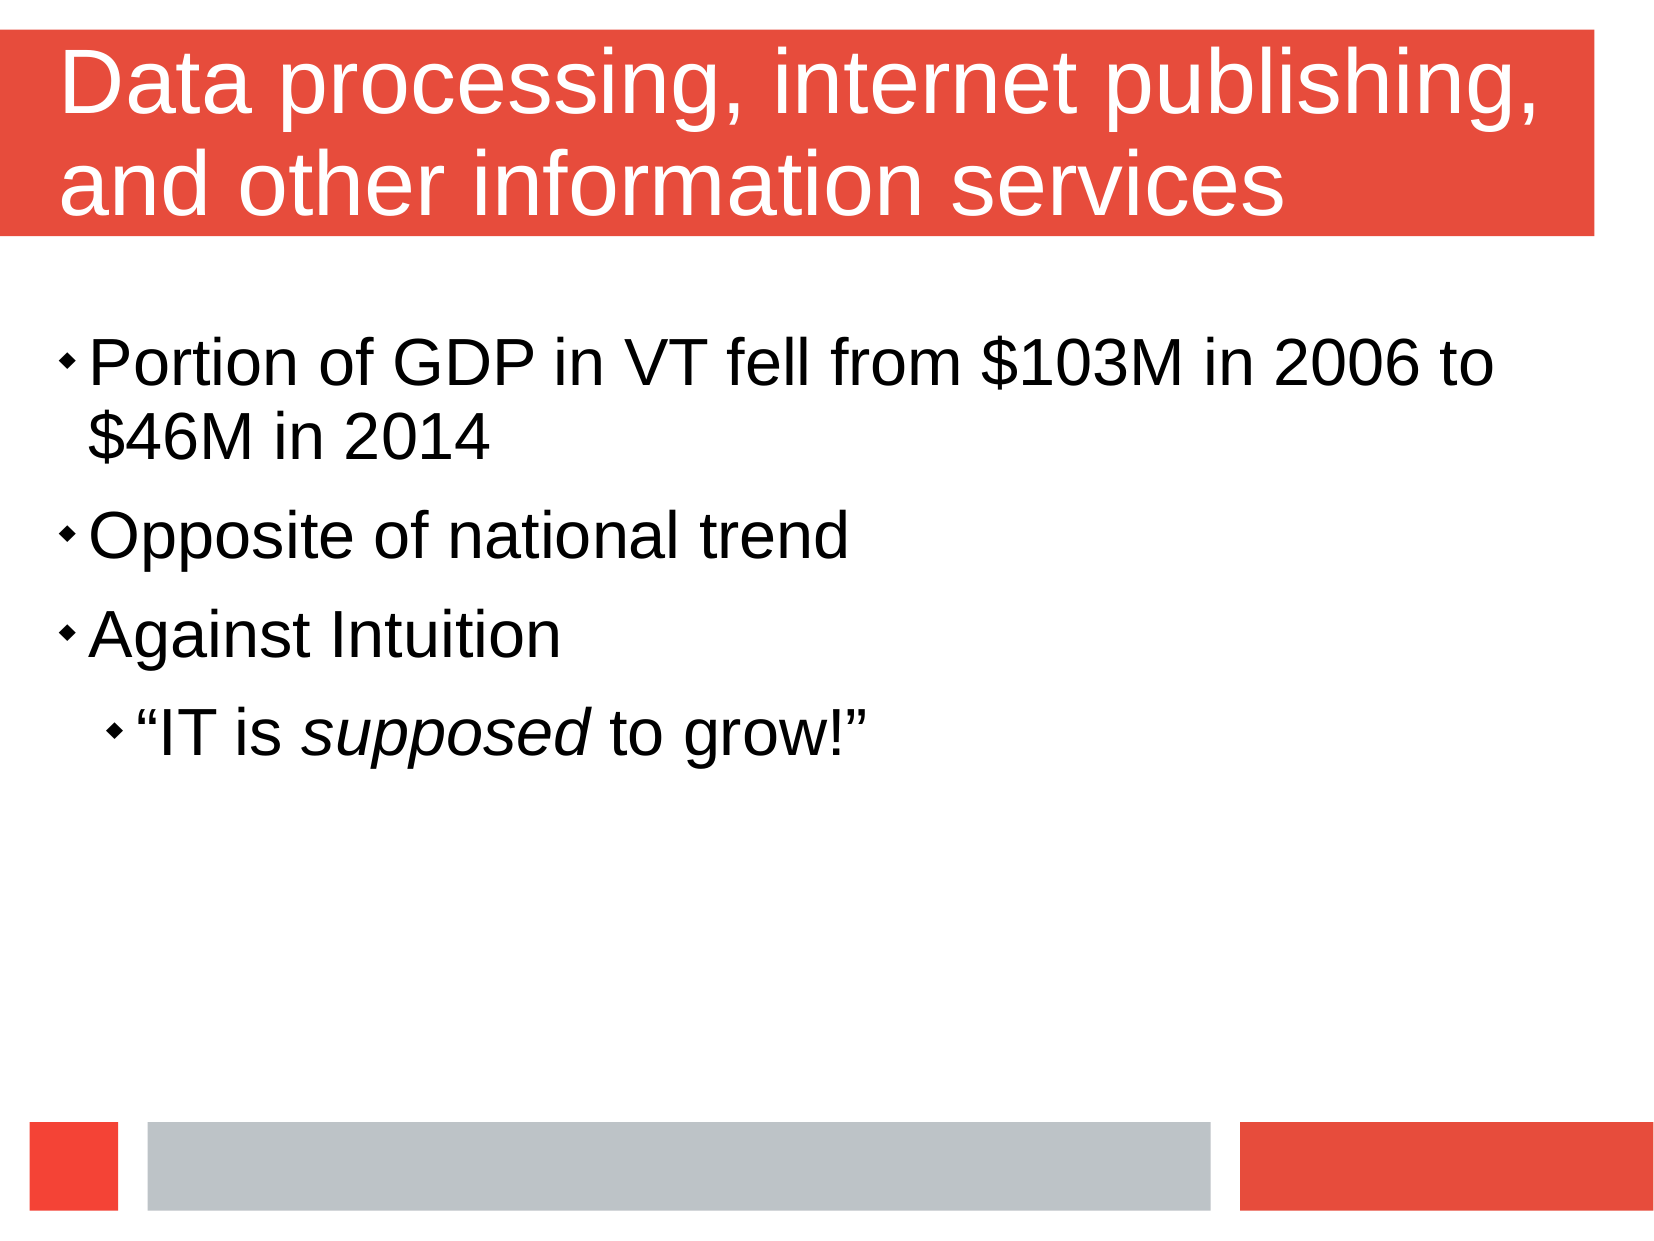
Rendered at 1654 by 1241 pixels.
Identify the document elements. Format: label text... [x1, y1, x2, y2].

title Data processing, internet publishing, and other information services [59, 30, 1595, 236]
list Portion of GDP in VT fell from $103M in 2006 to $46M in 2014 Opposite of national trend Against Intuition “IT is supposed to grow!” [59, 324, 1565, 1093]
